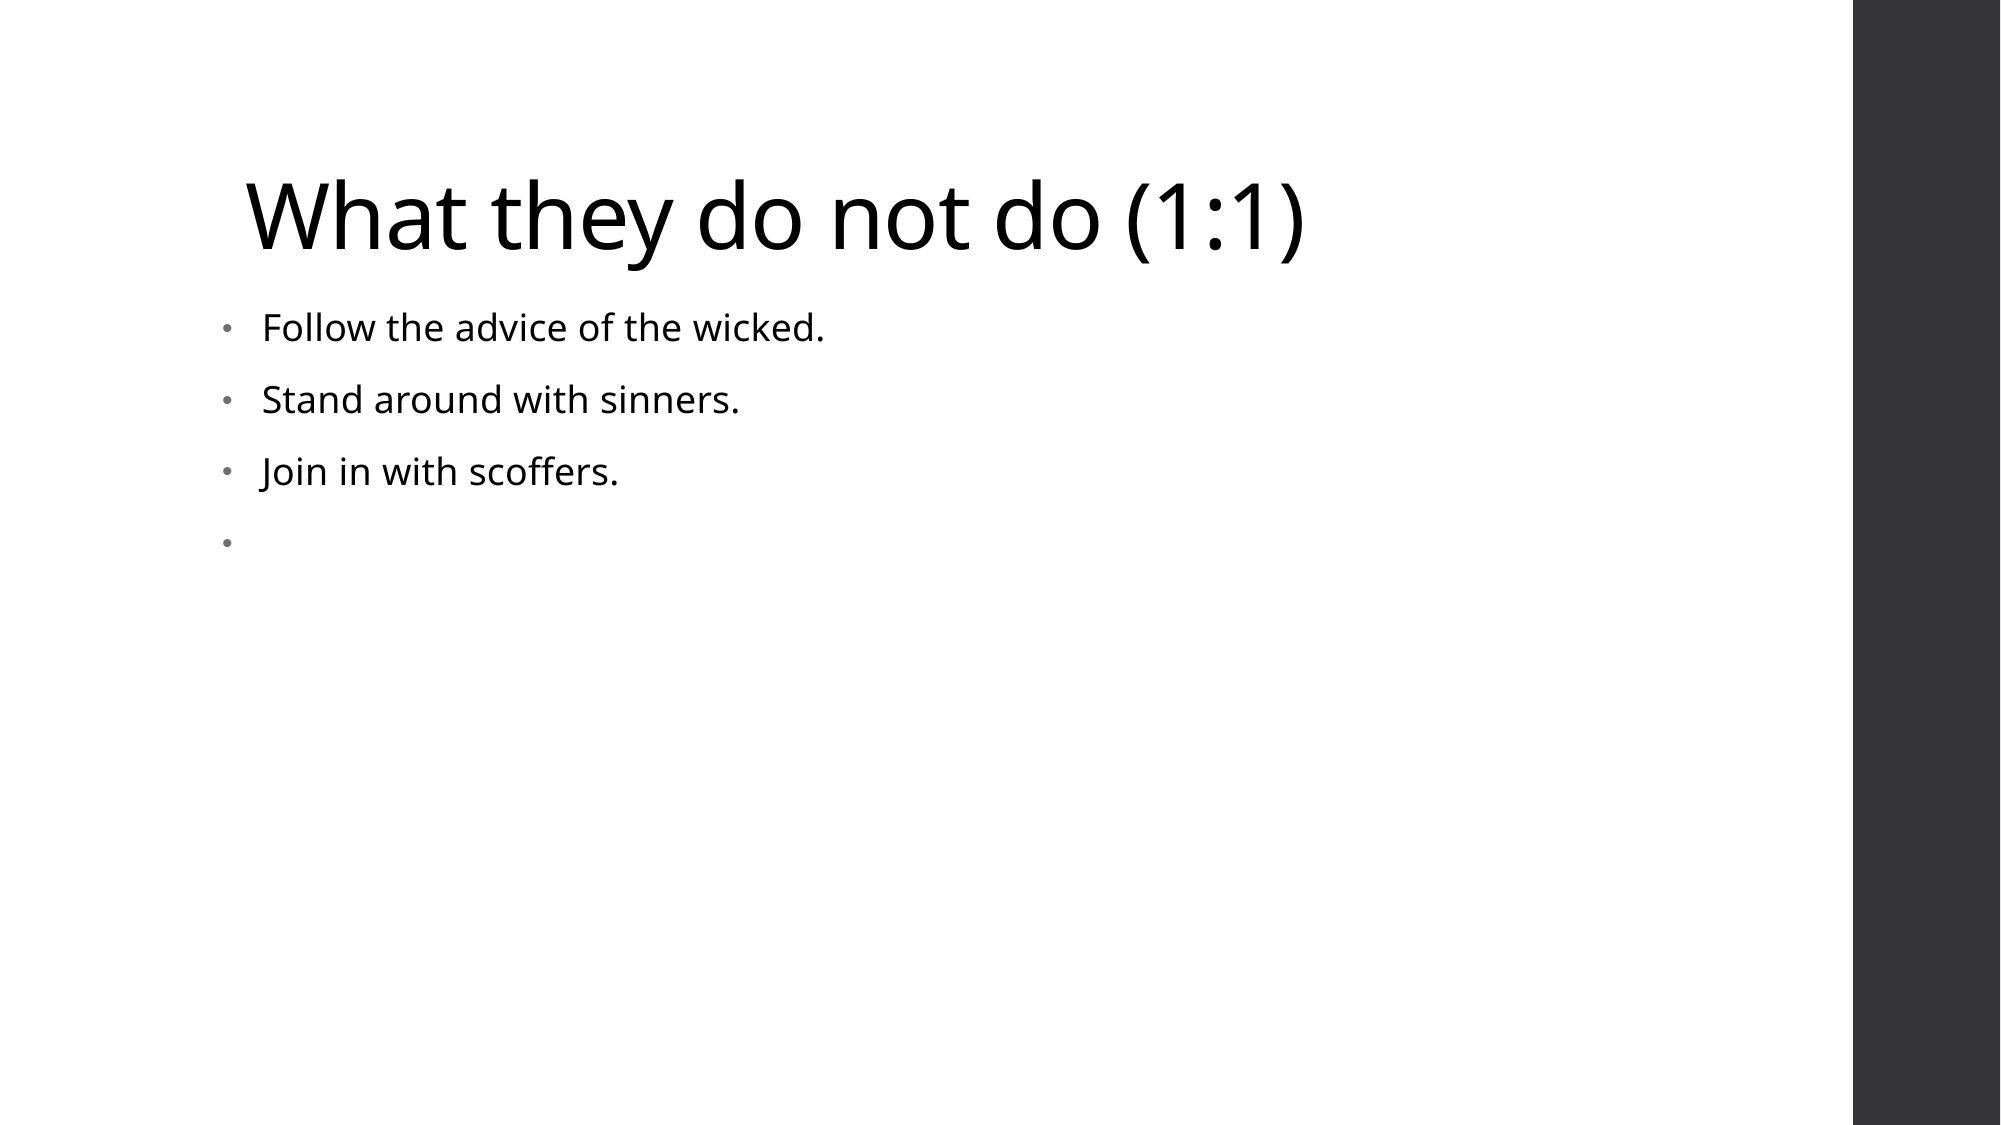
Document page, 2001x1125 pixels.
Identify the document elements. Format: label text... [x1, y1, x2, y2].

title What they do not do (1:1) [206, 60, 1797, 278]
list Follow the advice of the wicked. Stand around with sinners. Join in with scoffers. [206, 299, 1617, 1014]
